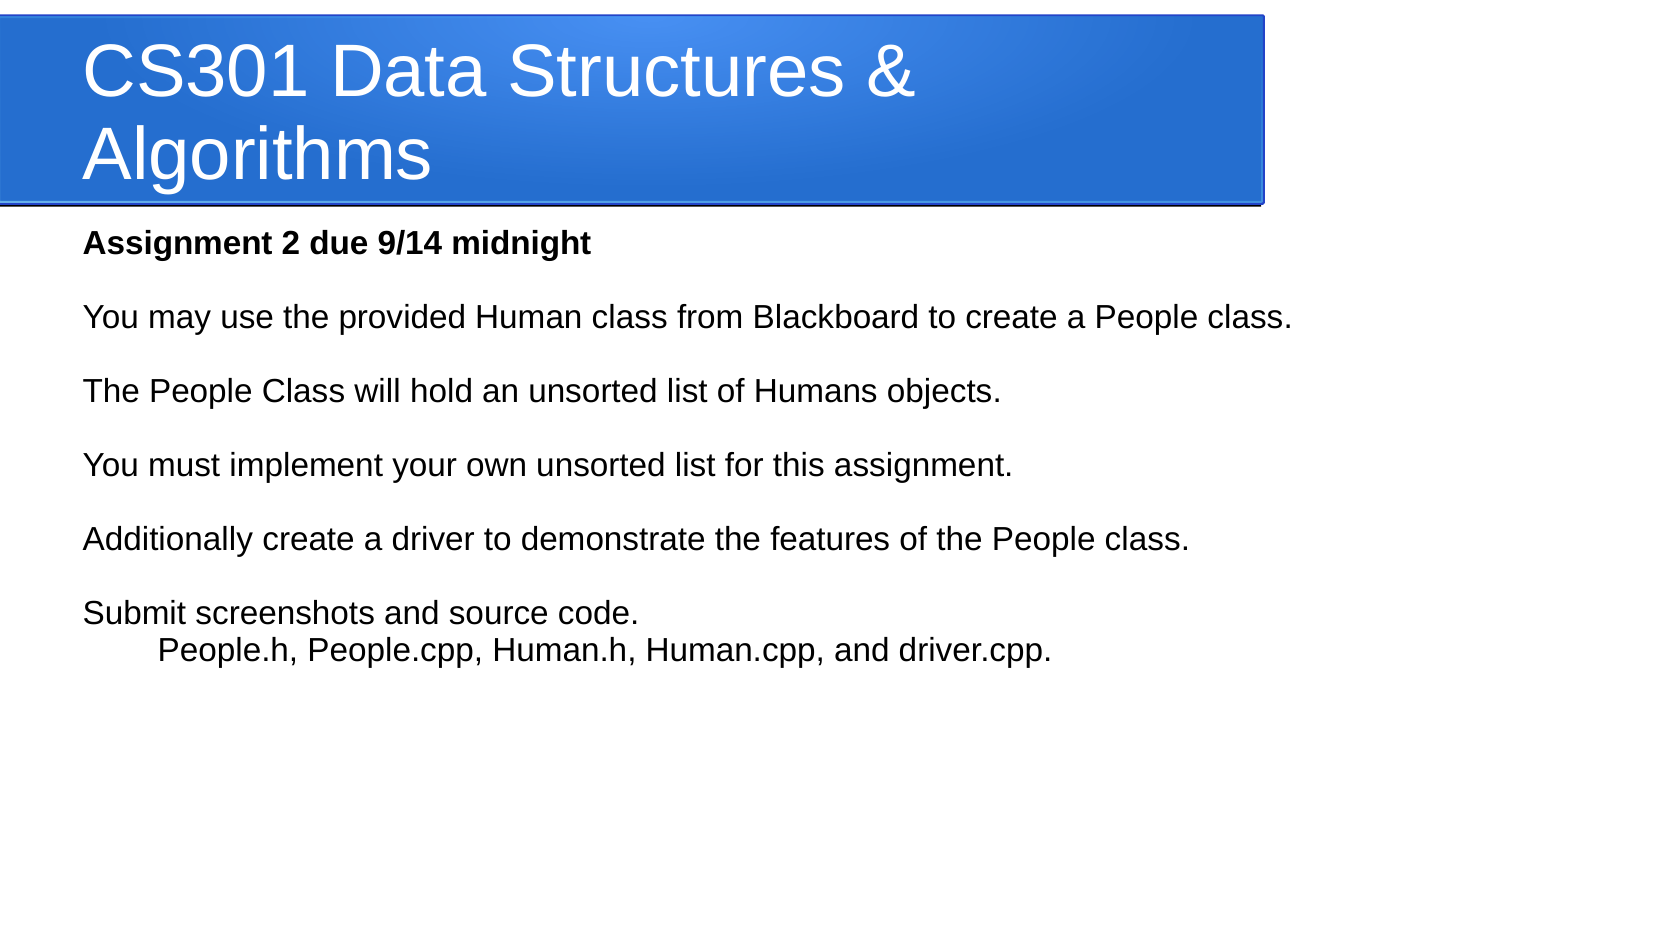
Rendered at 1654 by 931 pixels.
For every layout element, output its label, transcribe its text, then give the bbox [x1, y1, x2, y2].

subtitle Assignment 2 due 9/14 midnight You may use the provided Human class from Blackboard to create a People class. The People Class will hold an unsorted list of Humans objects. You must implement your own unsorted list for this assignment. Additionally create a driver to demonstrate the features of the People class. Submit screenshots and source code. People.h, People.cpp, Human.h, Human.cpp, and driver.cpp. [82, 224, 1336, 823]
title CS301 Data Structures & Algorithms [82, 29, 1235, 196]
